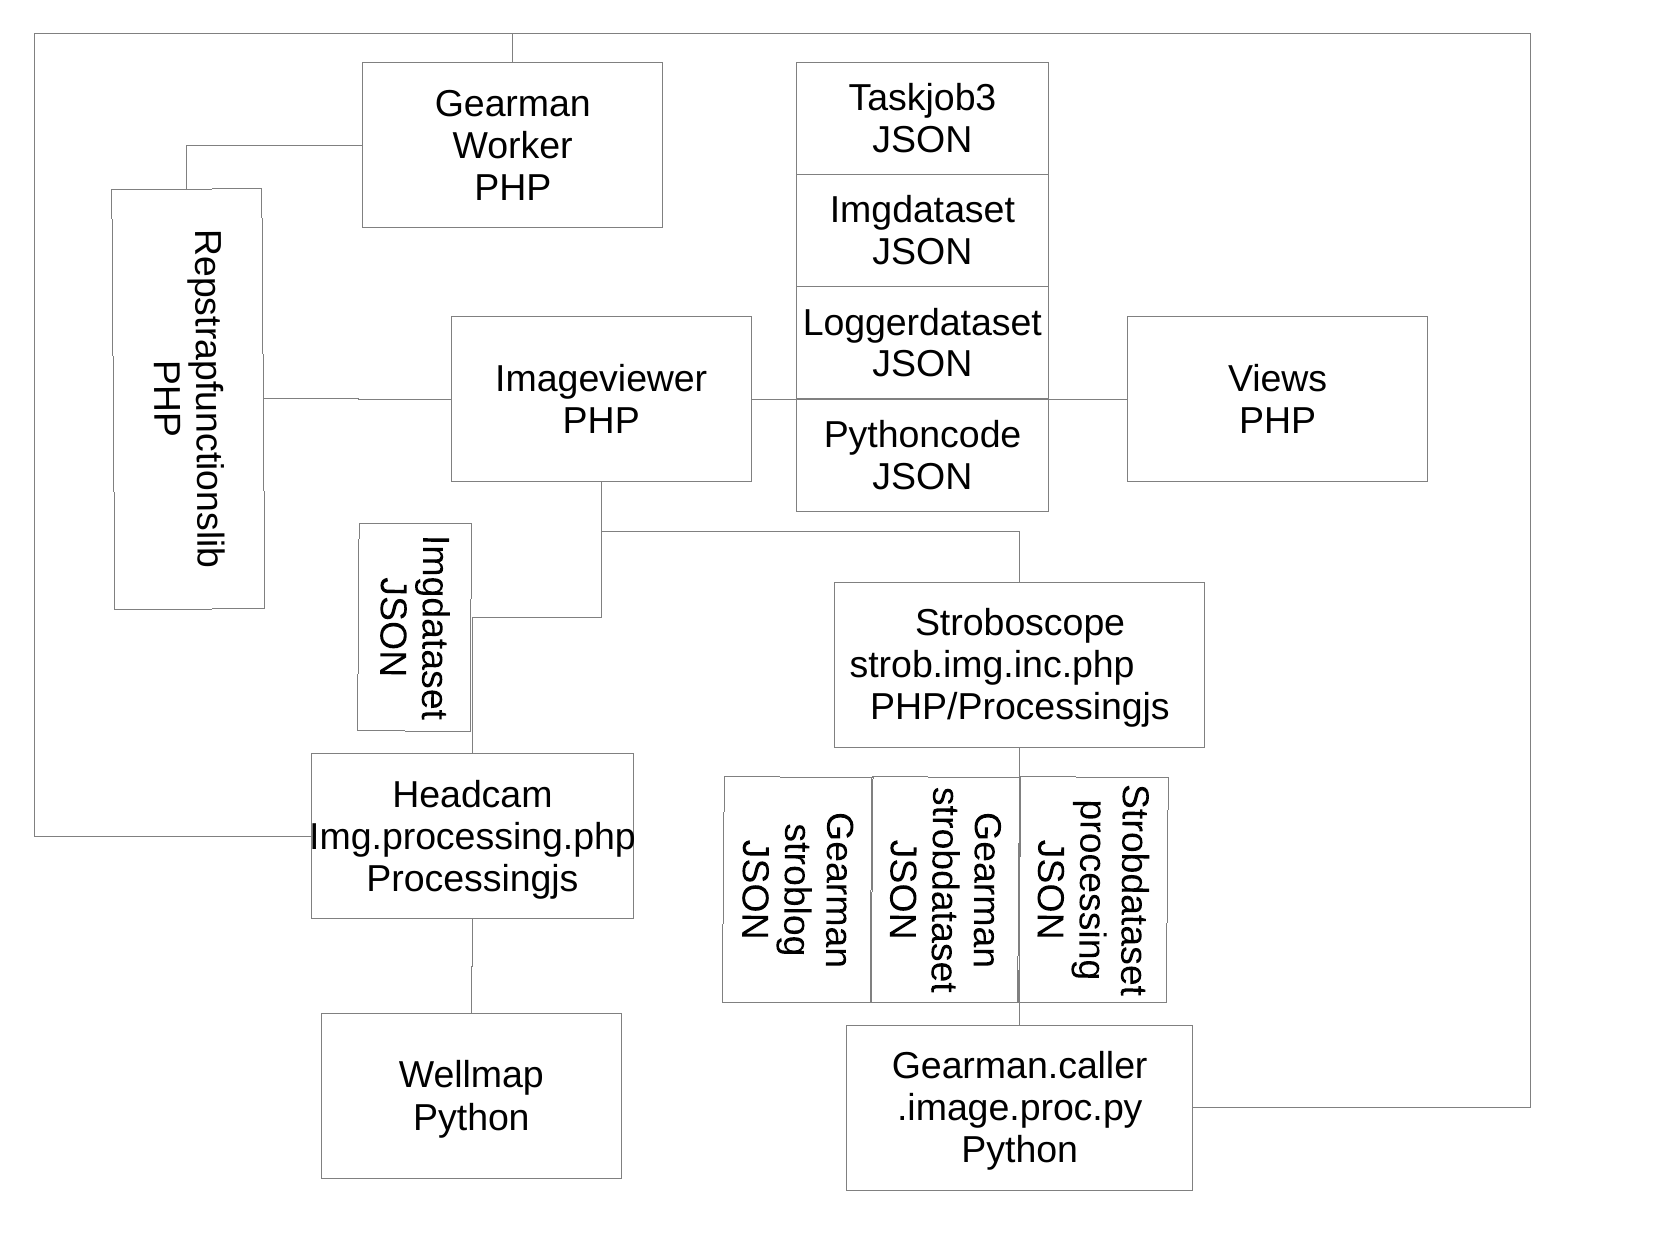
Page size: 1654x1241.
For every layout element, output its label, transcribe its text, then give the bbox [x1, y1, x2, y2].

text_box Views PHP [1127, 316, 1428, 482]
text_box Gearman stroblog JSON [722, 776, 874, 1003]
text_box Strobdataset processing JSON [1017, 776, 1169, 1003]
text_box Stroboscope strob.img.inc.php PHP/Processingjs [834, 582, 1205, 748]
text_box Taskjob3 JSON [796, 62, 1049, 175]
text_box Headcam Img.processing.php Processingjs [311, 753, 634, 919]
text_box Pythoncode JSON [796, 398, 1049, 512]
text_box Gearman strobdataset JSON [872, 776, 1019, 1003]
text_box Imgdataset JSON [357, 523, 472, 732]
text_box Repstrapfunctionslib PHP [111, 188, 265, 610]
text_box Imageviewer PHP [451, 316, 752, 482]
text_box Loggerdataset JSON [796, 287, 1049, 398]
text_box Wellmap Python [321, 1013, 622, 1179]
text_box Gearman Worker PHP [362, 62, 663, 228]
text_box Imgdataset JSON [796, 175, 1049, 287]
text_box Gearman.caller .image.proc.py Python [846, 1025, 1193, 1191]
